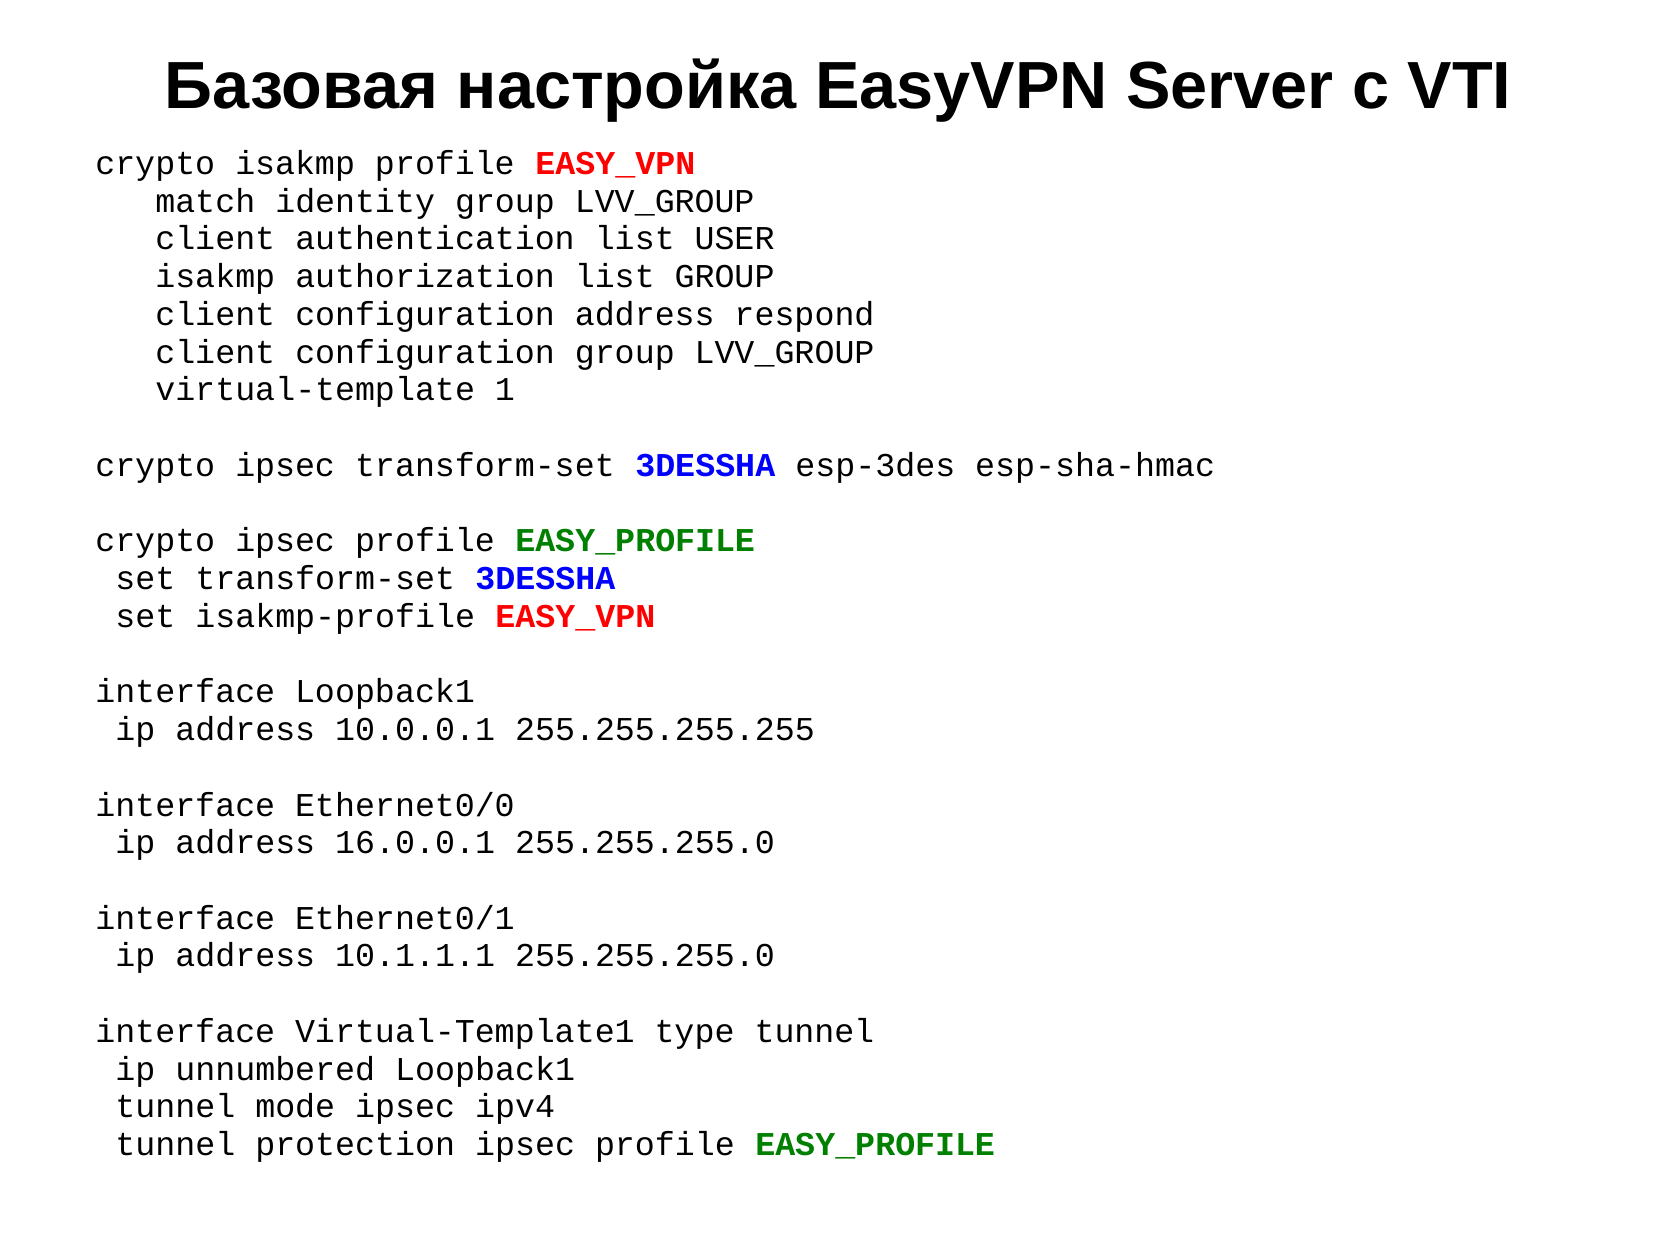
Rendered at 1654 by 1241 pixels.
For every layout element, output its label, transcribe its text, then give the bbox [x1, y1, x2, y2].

text_box Базовая настройка EasyVPN Server с VTI [64, 37, 1613, 130]
list crypto isakmp profile EASY_VPN match identity group LVV_GROUP client authentication list USER isakmp authorization list GROUP client configuration address respond client configuration group LVV_GROUP virtual-template 1 crypto ipsec transform-set 3DESSHA esp-3des esp-sha-hmac crypto ipsec profile EASY_PROFILE set transform-set 3DESSHA set isakmp-profile EASY_VPN interface Loopback1 ip address 10.0.0.1 255.255.255.255 interface Ethernet0/0 ip address 16.0.0.1 255.255.255.0 interface Ethernet0/1 ip address 10.1.1.1 255.255.255.0 interface Virtual-Template1 type tunnel ip unnumbered Loopback1 tunnel mode ipsec ipv4 tunnel protection ipsec profile EASY_PROFILE [95, 146, 1538, 1213]
